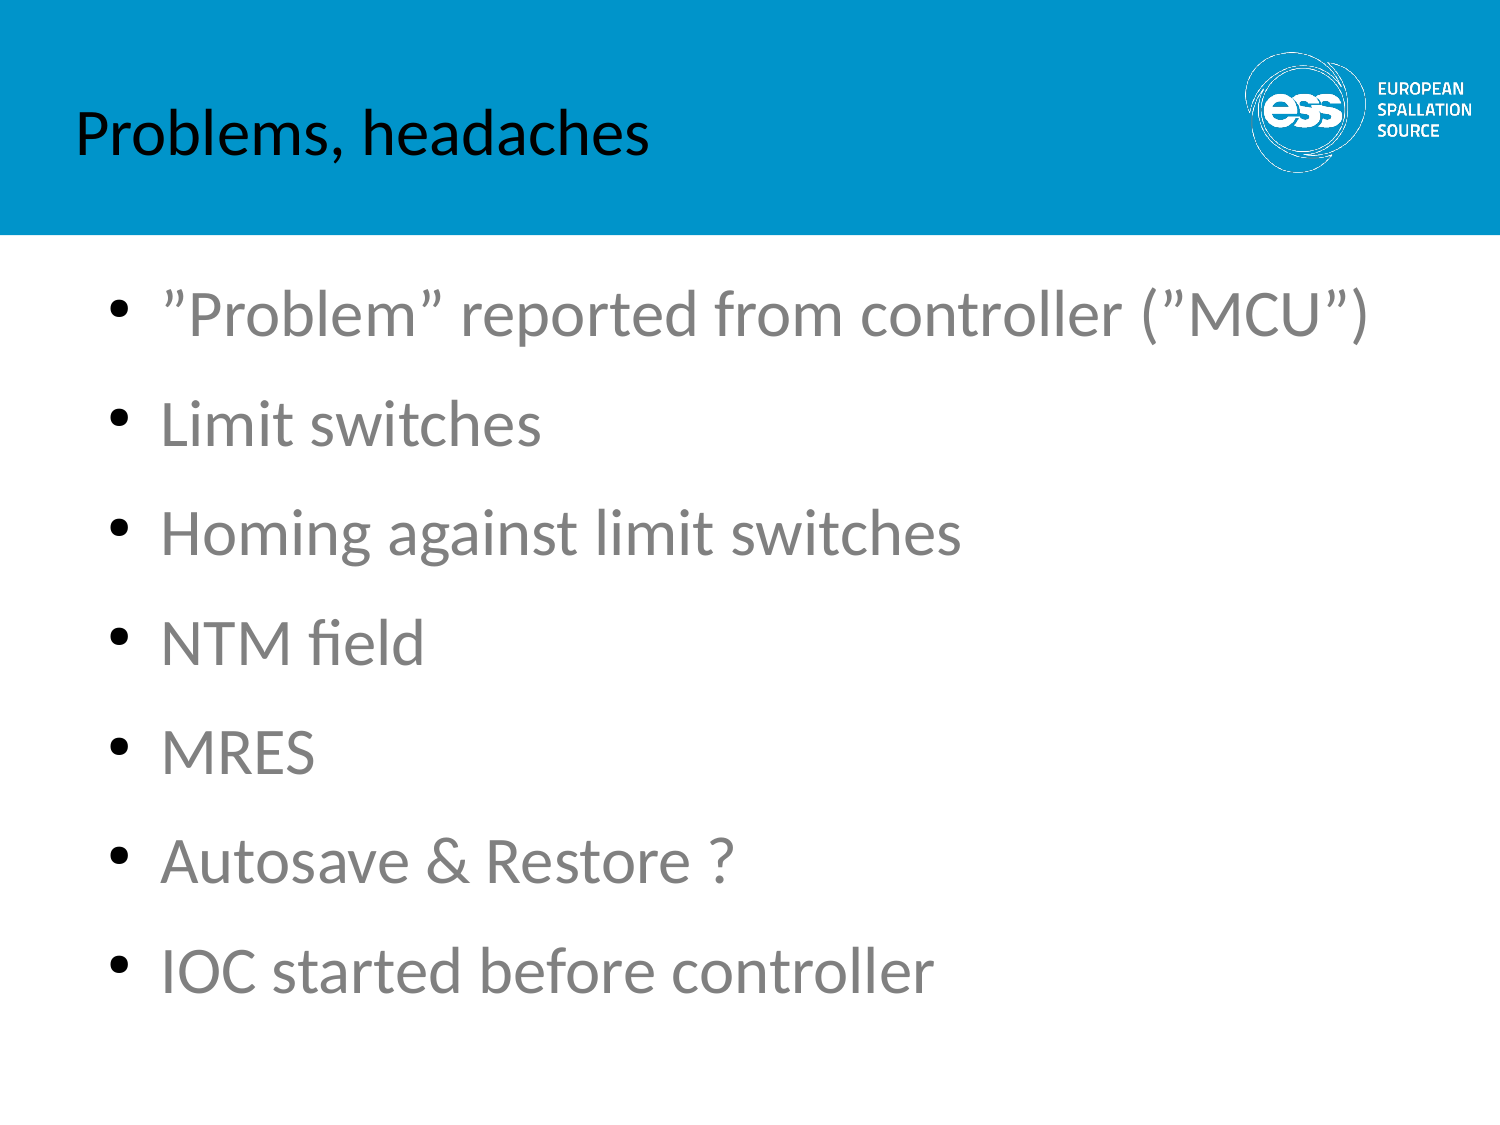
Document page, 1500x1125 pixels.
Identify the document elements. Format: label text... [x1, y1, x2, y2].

title Problems, headaches [75, 45, 1247, 233]
picture [1432, 125, 1438, 136]
picture [1436, 104, 1444, 115]
picture [1443, 86, 1450, 93]
picture [1398, 109, 1406, 115]
picture [1423, 83, 1430, 94]
picture [1409, 104, 1415, 115]
picture [1400, 83, 1407, 94]
picture [1264, 94, 1342, 127]
picture [1389, 104, 1393, 115]
picture [1422, 125, 1428, 134]
picture [1418, 104, 1423, 115]
picture [1454, 83, 1458, 94]
list ”Problem” reported from controller (”MCU”) Limit switches Homing against limit switches NTM field MRES Autosave & Restore ? IOC started before controller [75, 262, 1426, 1005]
picture [1379, 83, 1385, 94]
